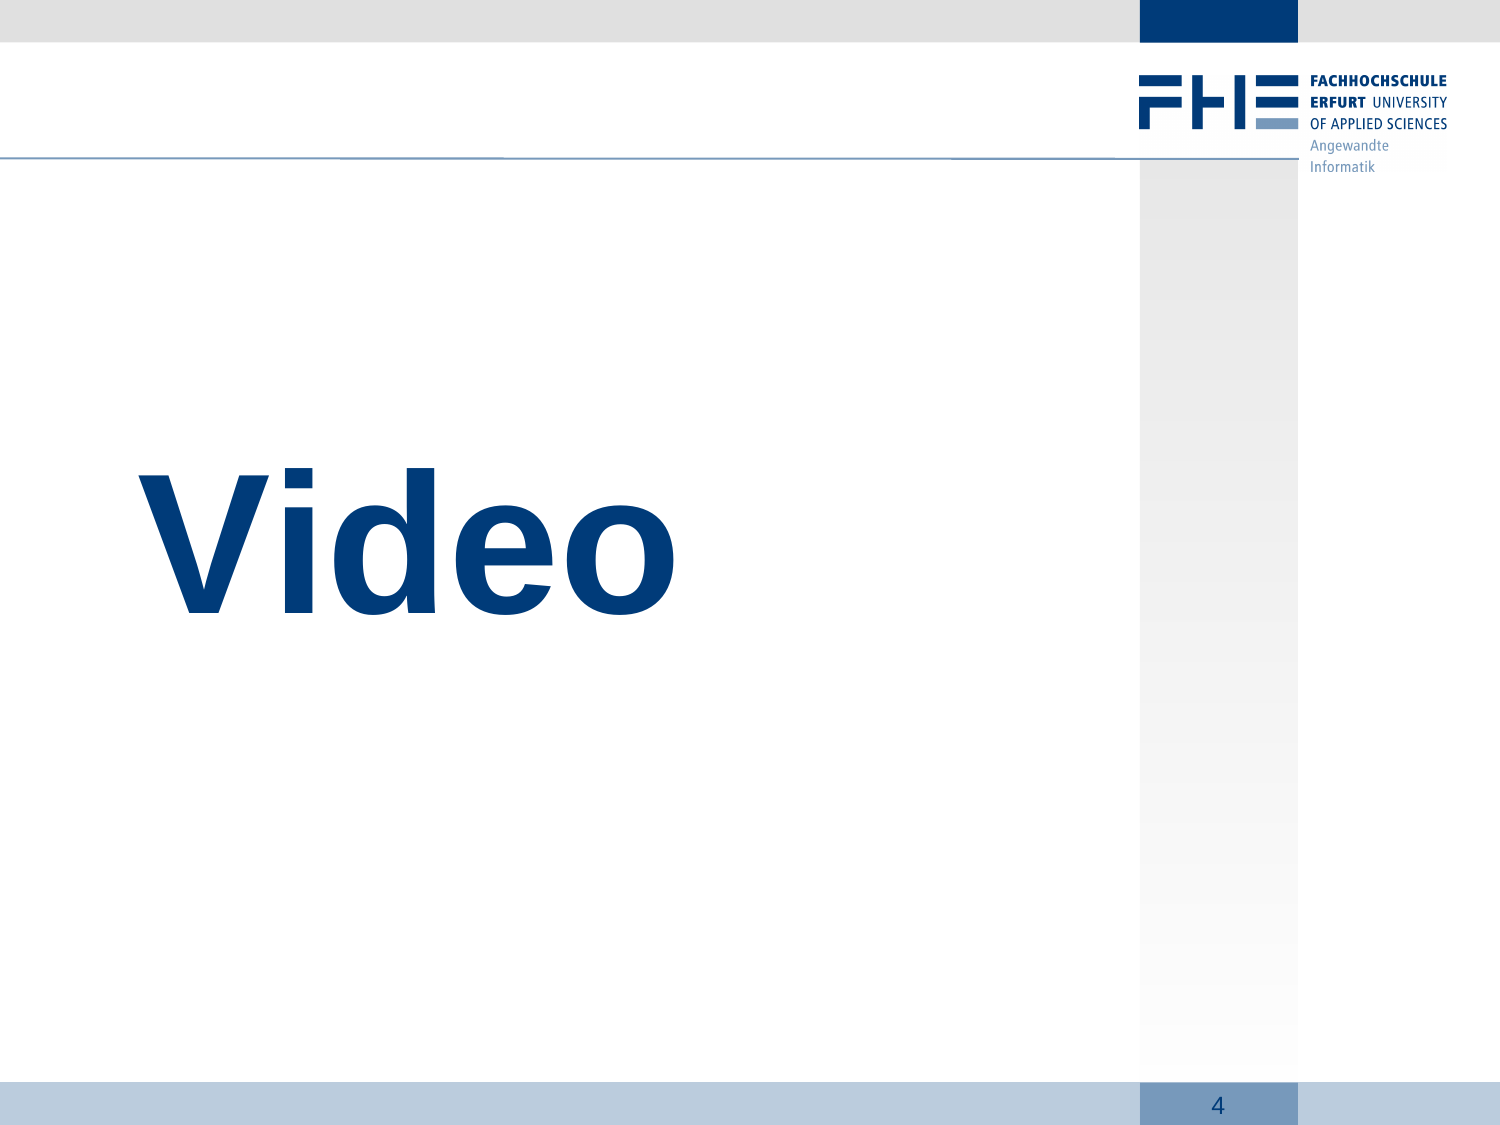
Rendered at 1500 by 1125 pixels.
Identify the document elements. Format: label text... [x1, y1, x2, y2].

list Video [53, 172, 1500, 1083]
picture [1139, 75, 1447, 172]
